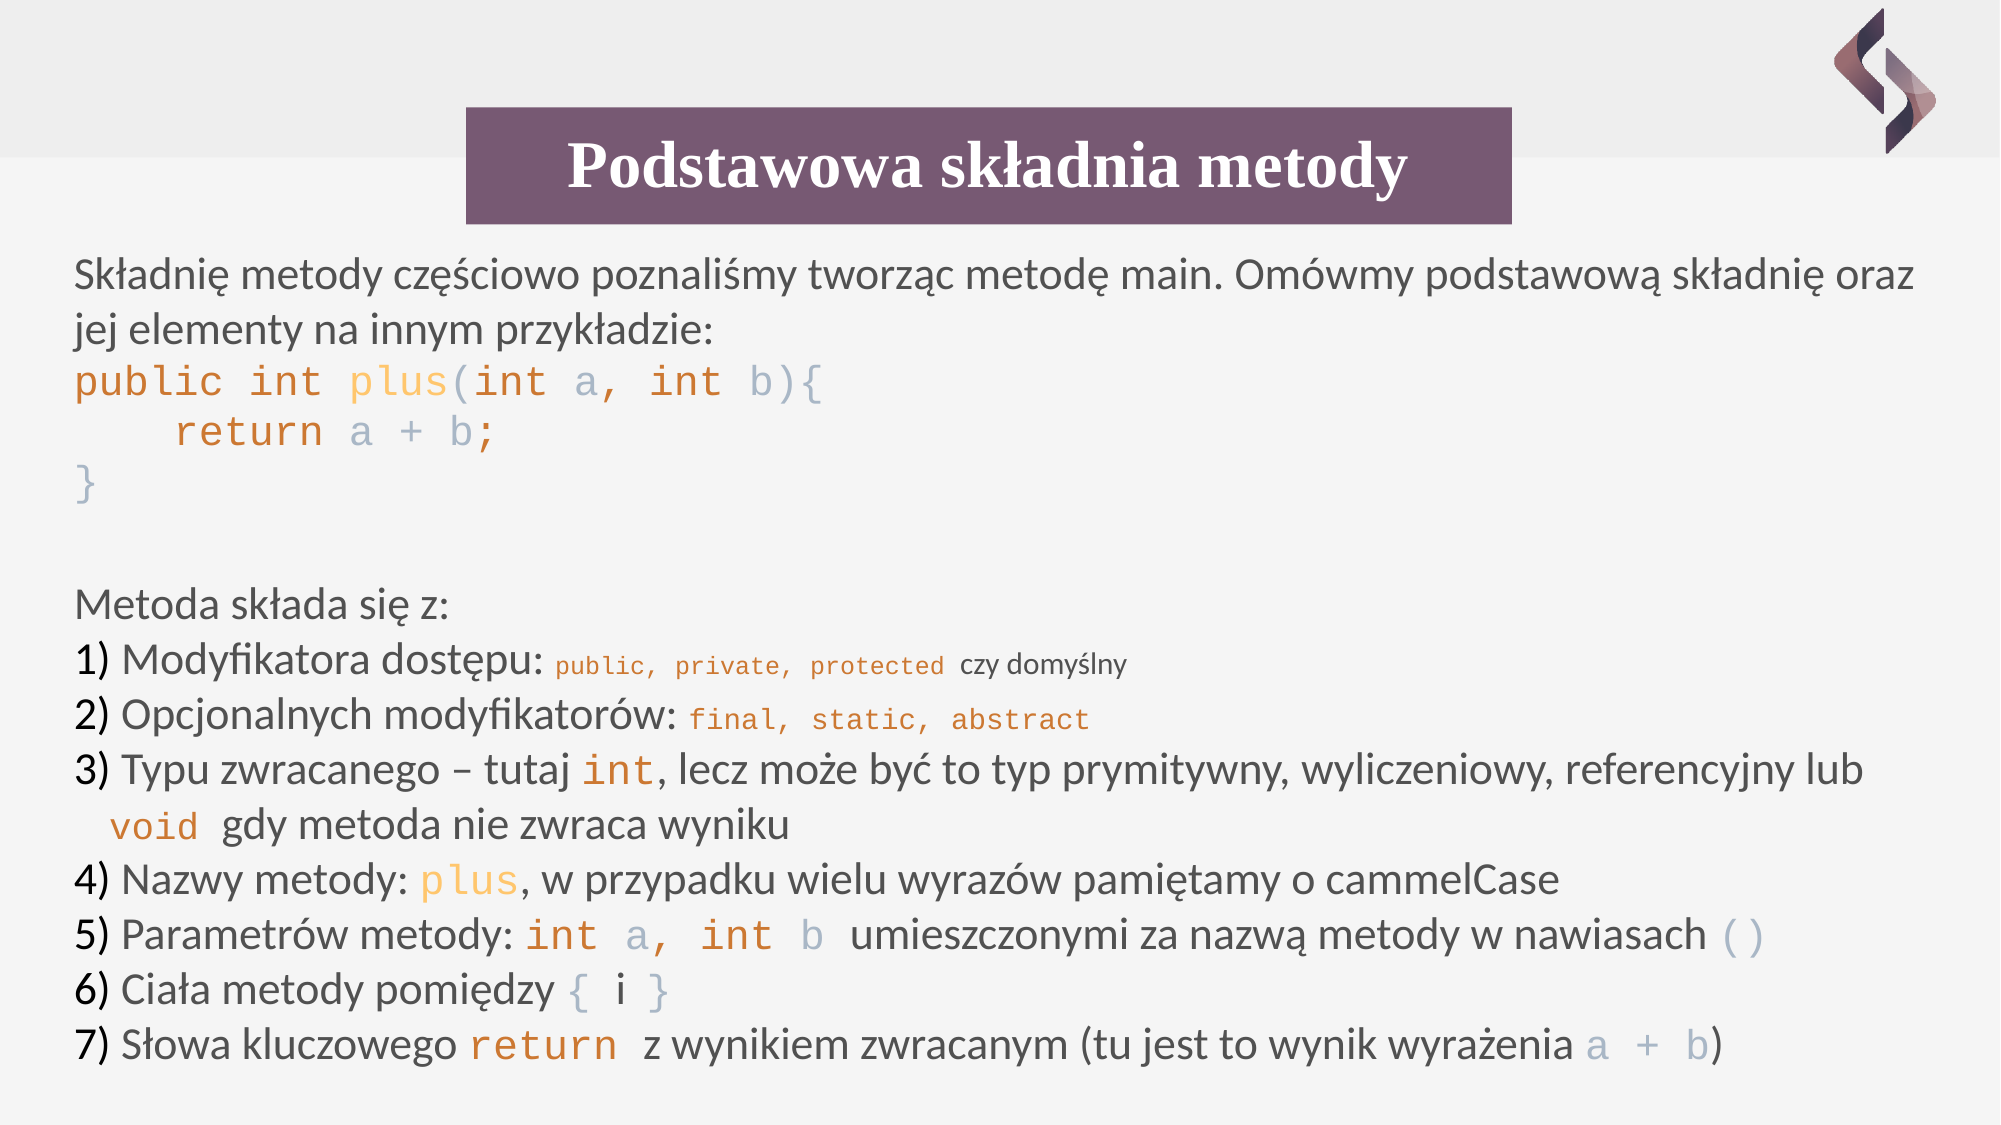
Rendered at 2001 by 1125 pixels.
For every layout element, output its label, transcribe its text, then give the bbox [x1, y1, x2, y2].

text_box Składnię metody częściowo poznaliśmy tworząc metodę main. Omówmy podstawową składnię oraz jej elementy na innym przykładzie: public int plus(int a, int b){ return a + b; } Metoda składa się z: Modyfikatora dostępu: public, private, protected czy domyślny Opcjonalnych modyfikatorów: final, static, abstract Typu zwracanego – tutaj int, lecz może być to typ prymitywny, wyliczeniowy, referencyjny lub void gdy metoda nie zwraca wyniku Nazwy metody: plus, w przypadku wielu wyrazów pamiętamy o cammelCase Parametrów metody: int a, int b umieszczonymi za nazwą metody w nawiasach () Ciała metody pomiędzy { i } Słowa kluczowego return z wynikiem zwracanym (tu jest to wynik wyrażenia a + b) [59, 236, 1973, 981]
text_box Podstawowa składnia metody [466, 107, 1512, 225]
picture [1787, 0, 2001, 166]
